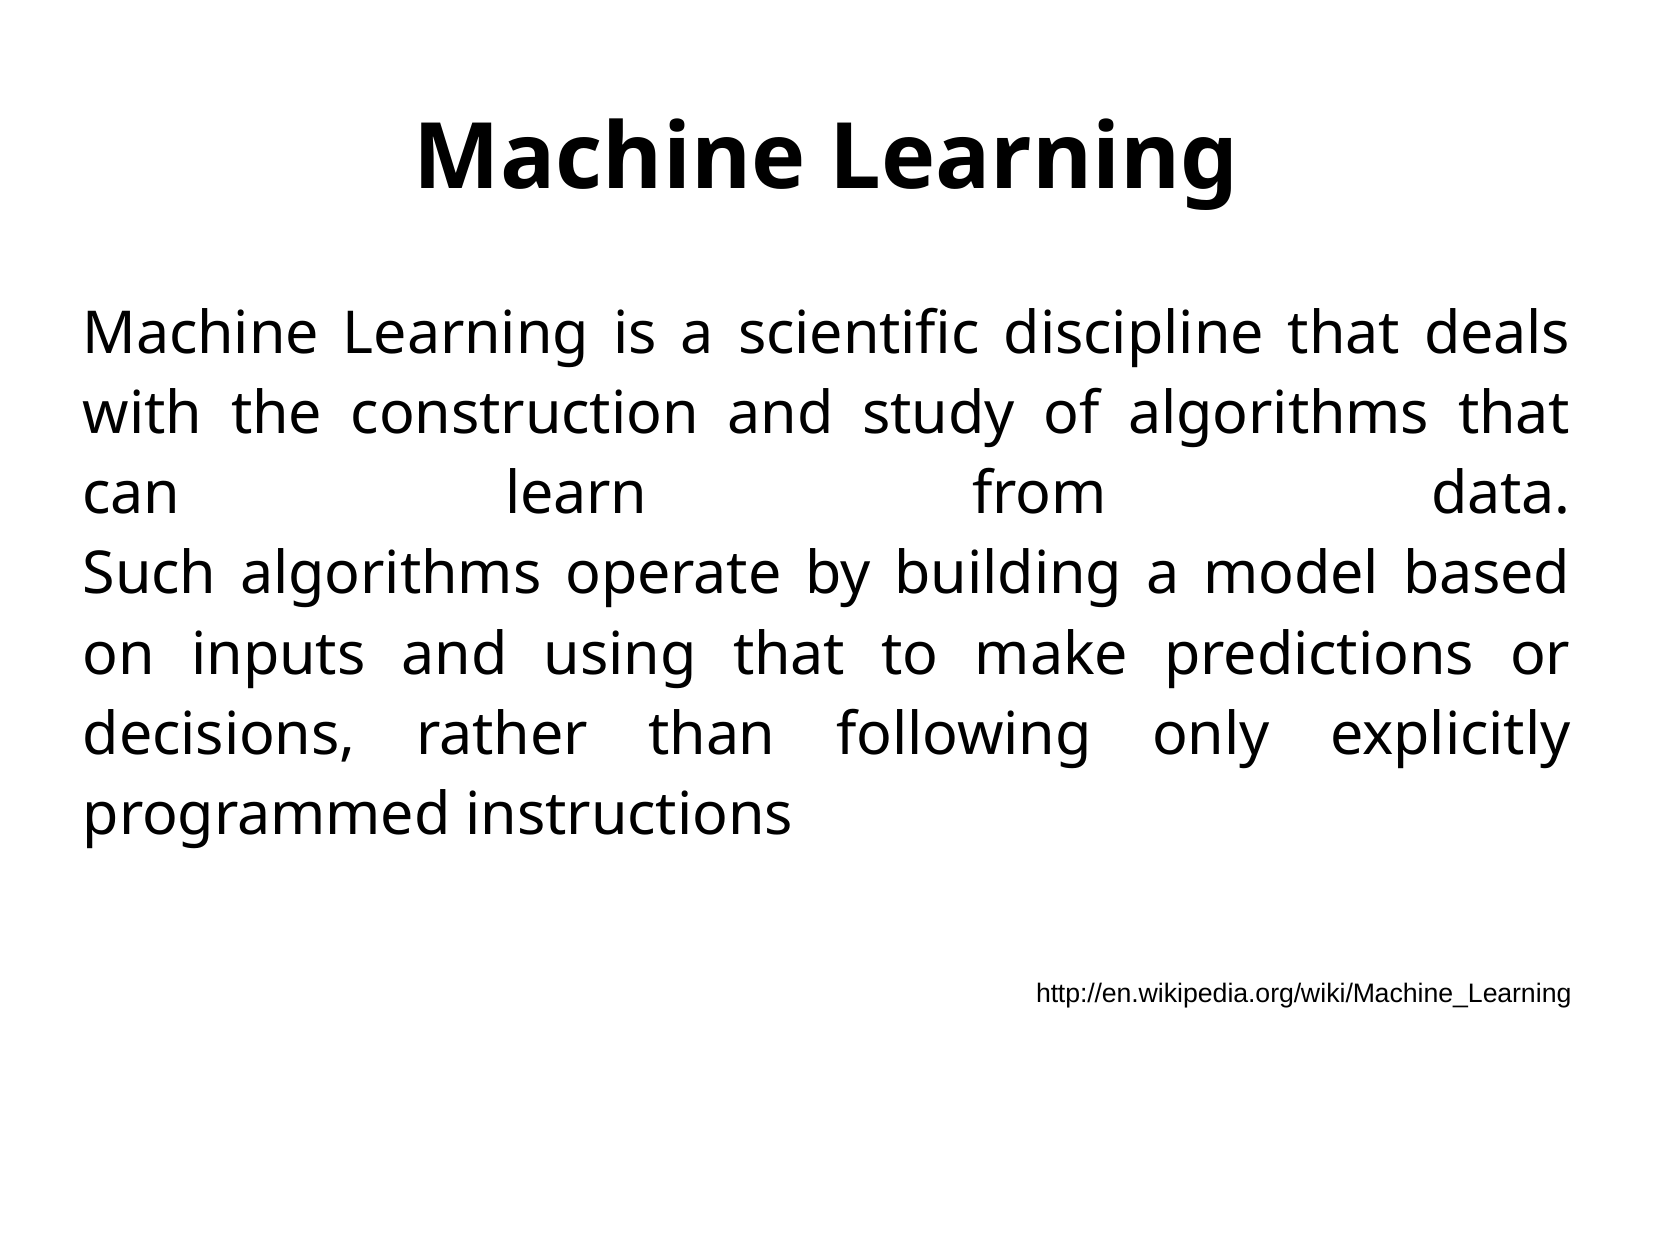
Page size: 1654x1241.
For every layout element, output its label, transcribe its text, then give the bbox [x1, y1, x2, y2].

list Machine Learning is a scientific discipline that deals with the construction and study of algorithms that can learn from data. Such algorithms operate by building a model based on inputs and using that to make predictions or decisions, rather than following only explicitly programmed instructions http://en.wikipedia.org/wiki/Machine_Learning [82, 290, 1571, 1010]
title Machine Learning [82, 49, 1571, 257]
